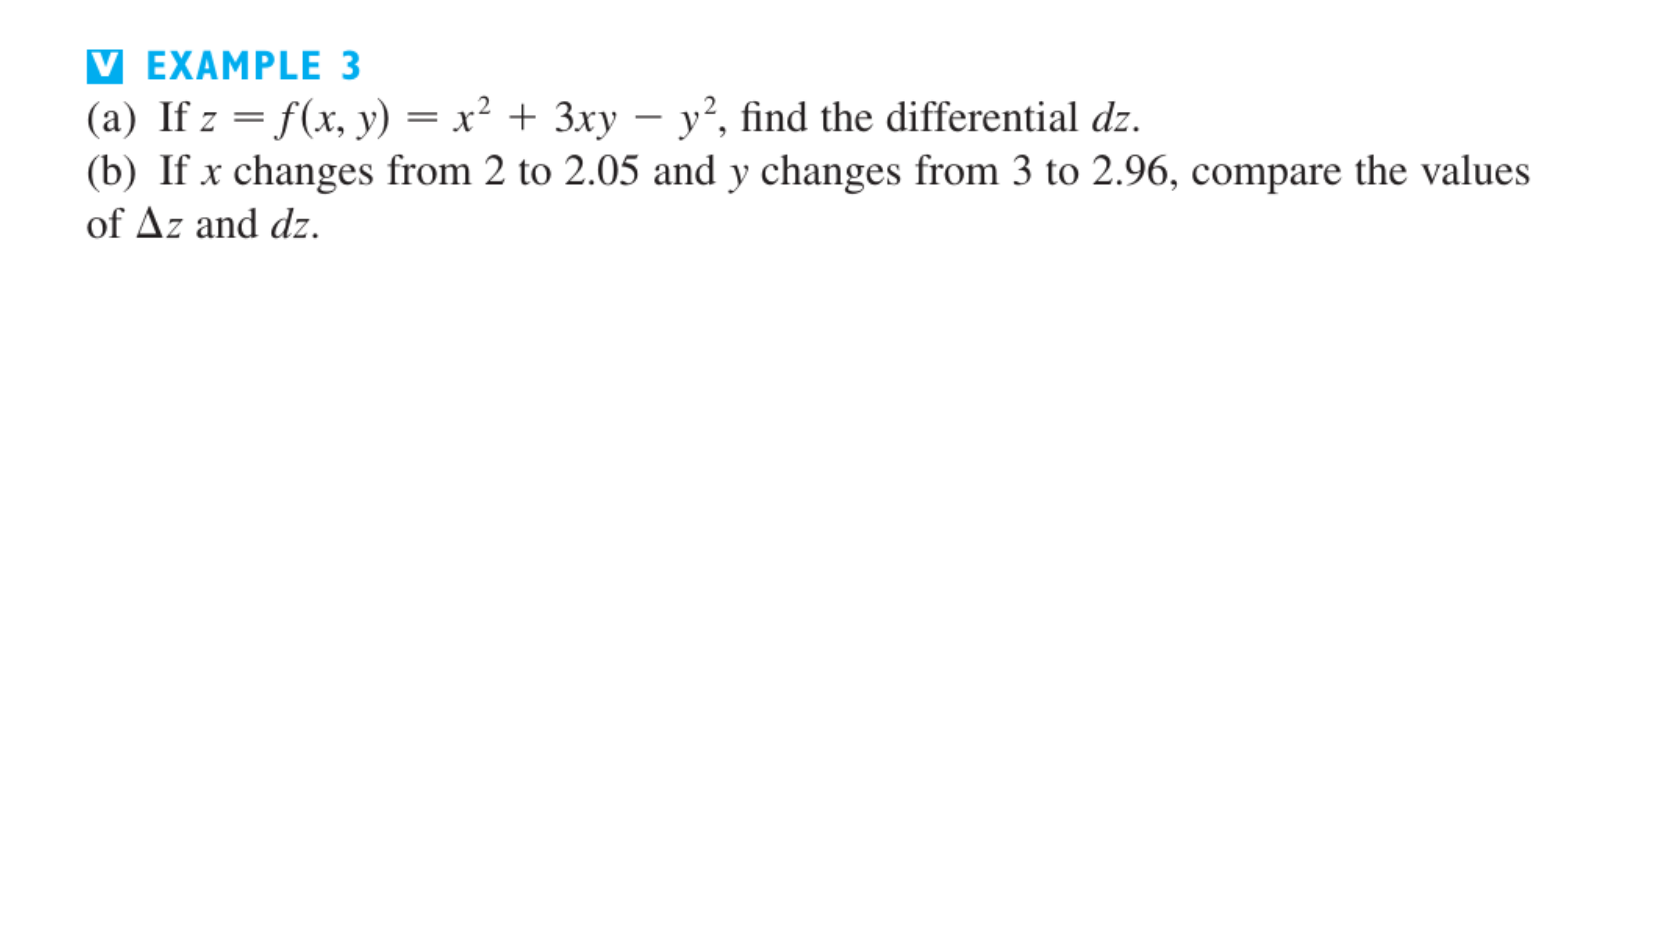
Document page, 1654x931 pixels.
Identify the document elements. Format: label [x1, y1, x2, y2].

picture [70, 31, 1560, 260]
